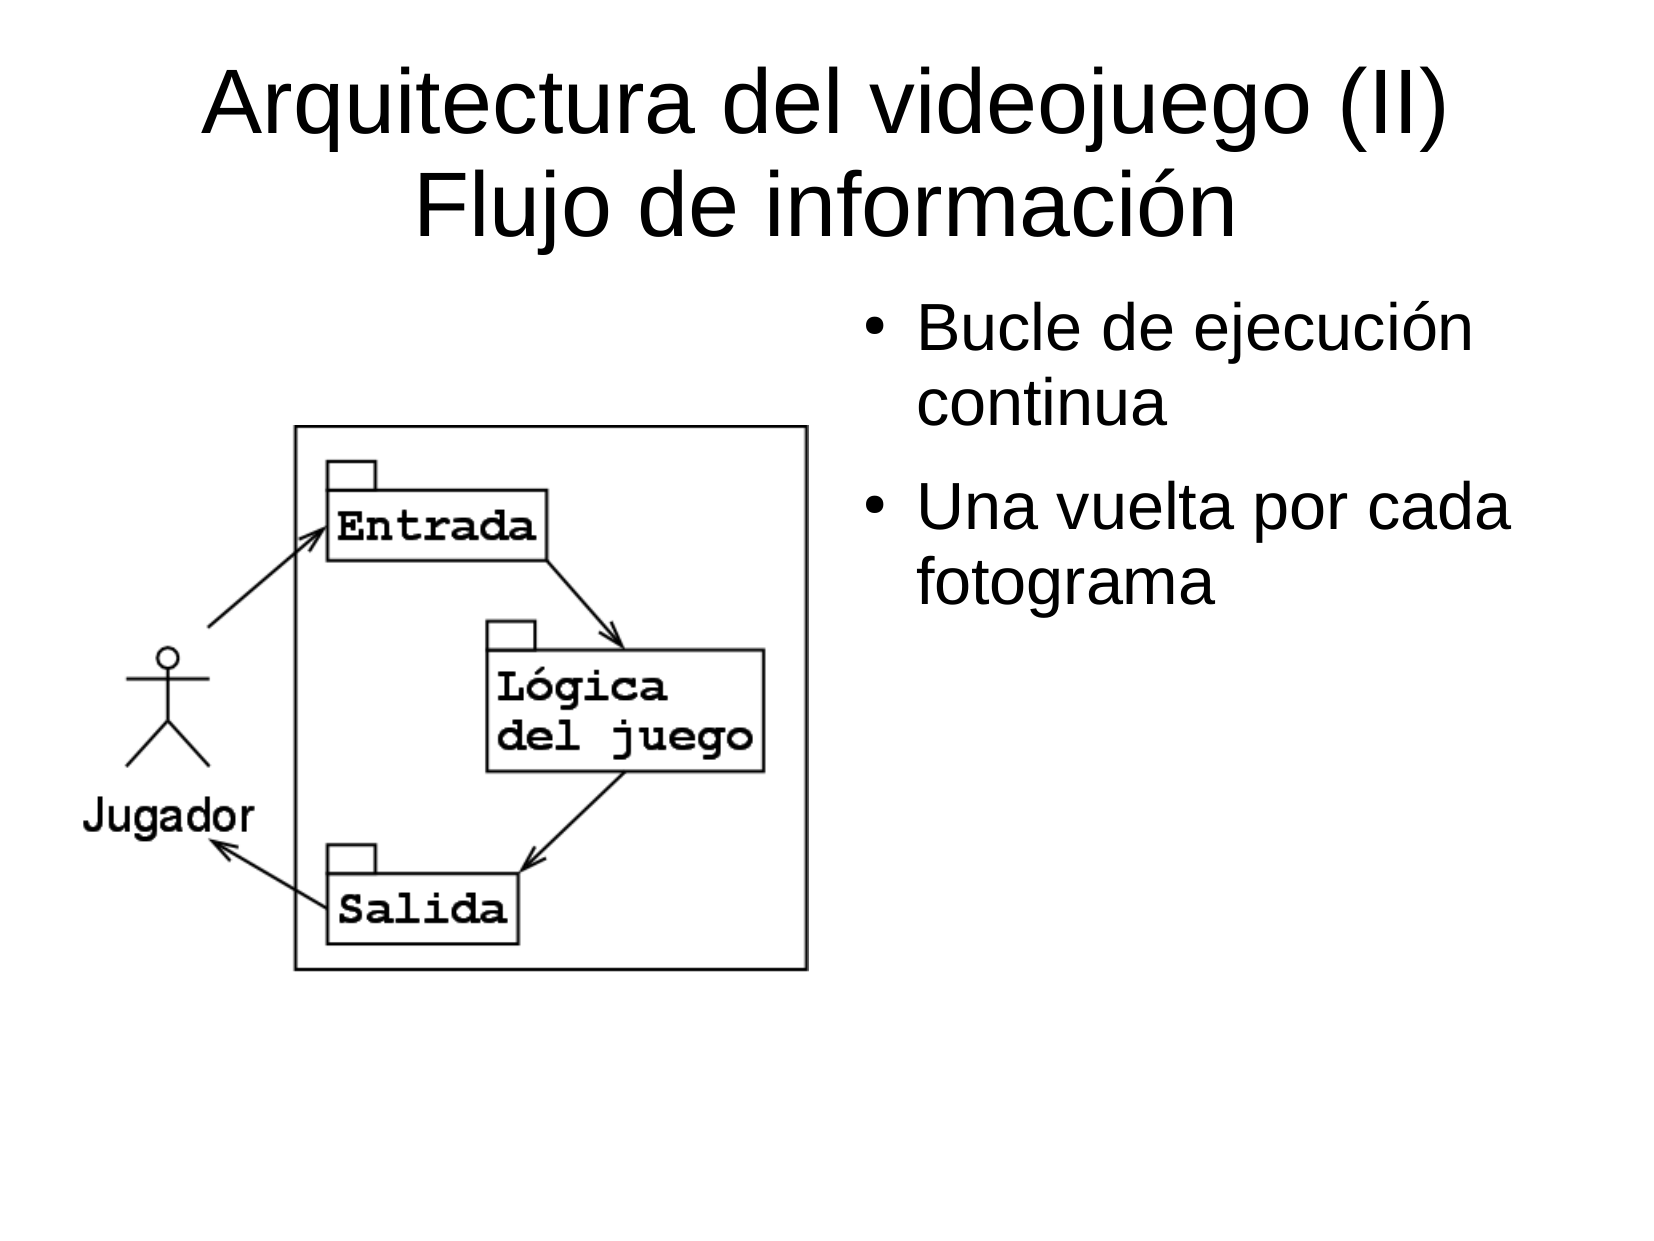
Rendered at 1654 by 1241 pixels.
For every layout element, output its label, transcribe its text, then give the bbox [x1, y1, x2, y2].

picture [82, 425, 809, 973]
title Arquitectura del videojuego (II) Flujo de información [82, 49, 1571, 257]
list Bucle de ejecución continua Una vuelta por cada fotograma [845, 290, 1572, 1109]
